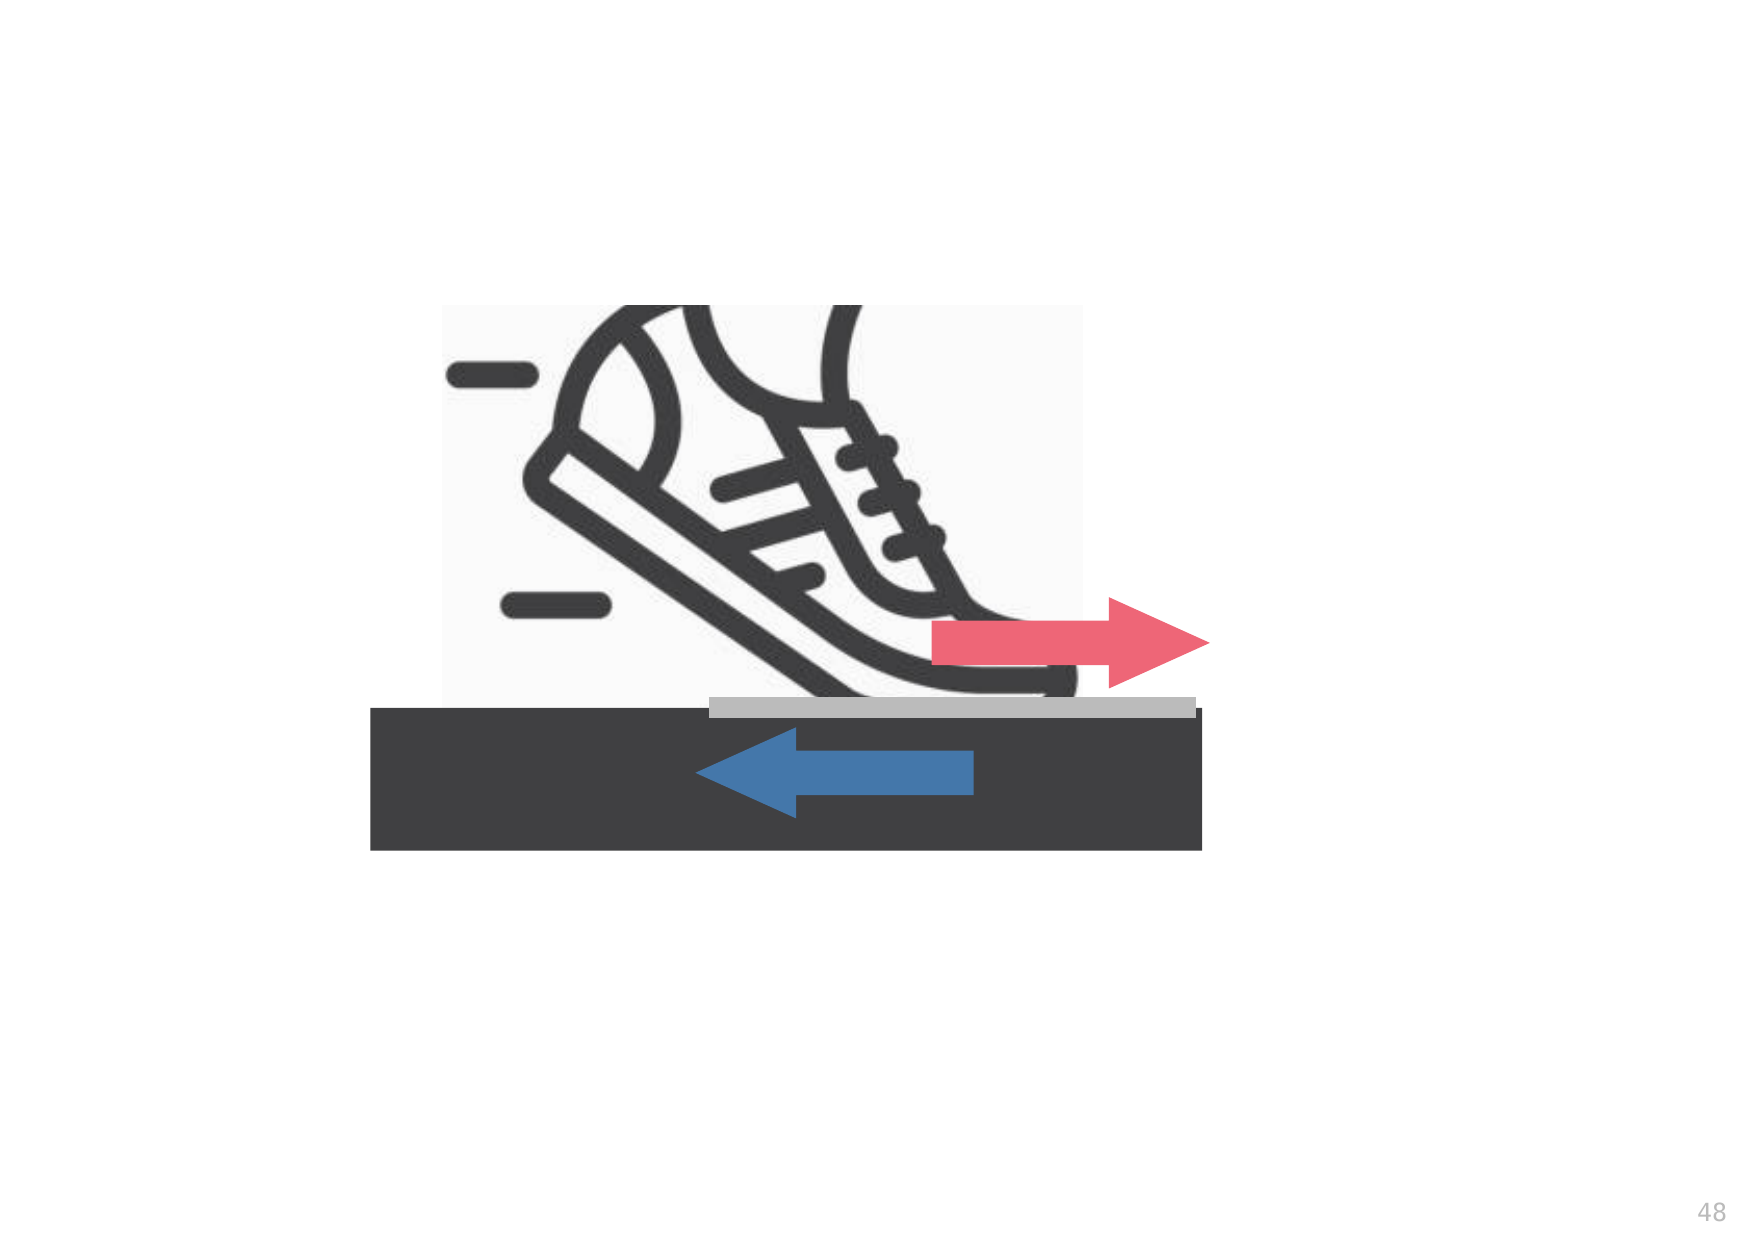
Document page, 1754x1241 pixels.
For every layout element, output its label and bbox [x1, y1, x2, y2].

text_box [370, 707, 1203, 851]
text_box [931, 597, 1210, 689]
picture [442, 305, 1083, 707]
